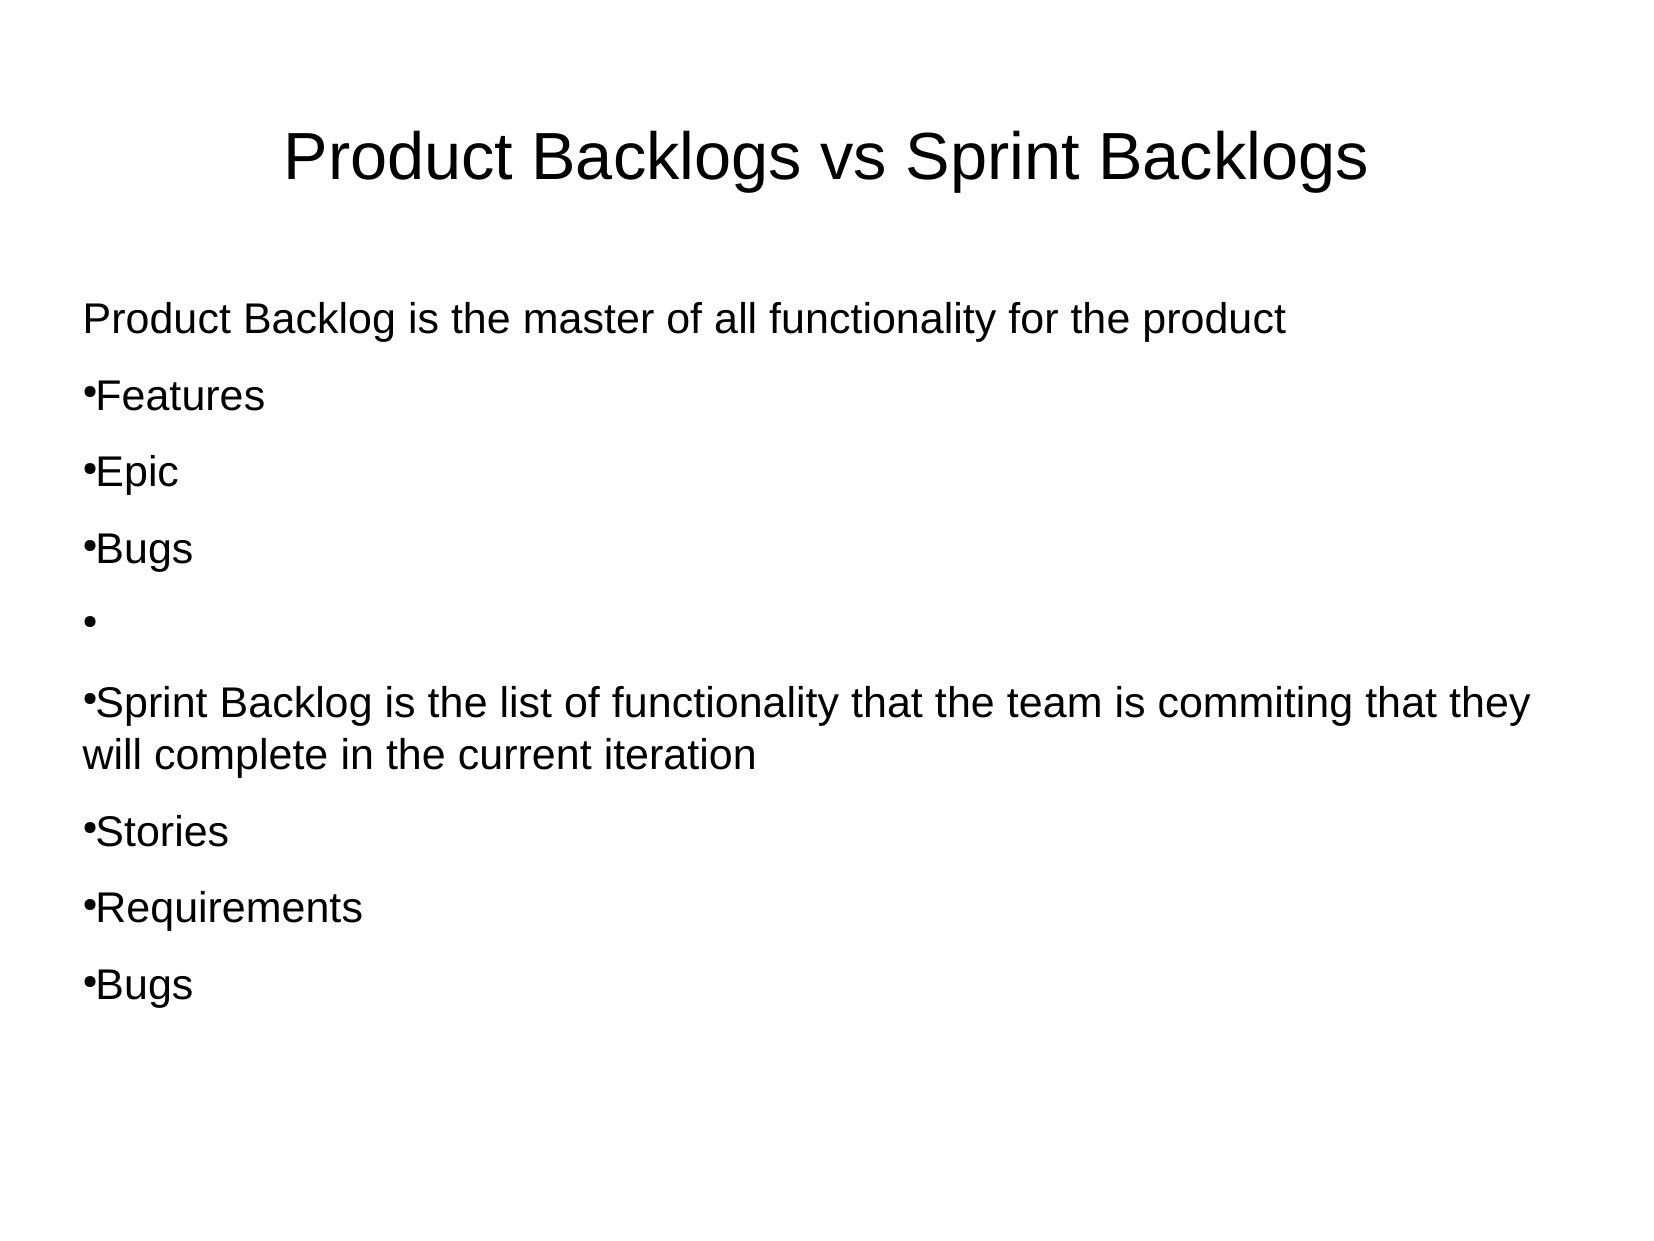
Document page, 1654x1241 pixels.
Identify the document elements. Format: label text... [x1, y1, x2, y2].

list Product Backlog is the master of all functionality for the product Features Epic Bugs Sprint Backlog is the list of functionality that the team is commiting that they will complete in the current iteration Stories Requirements Bugs [82, 290, 1571, 1010]
title Product Backlogs vs Sprint Backlogs [82, 49, 1571, 257]
